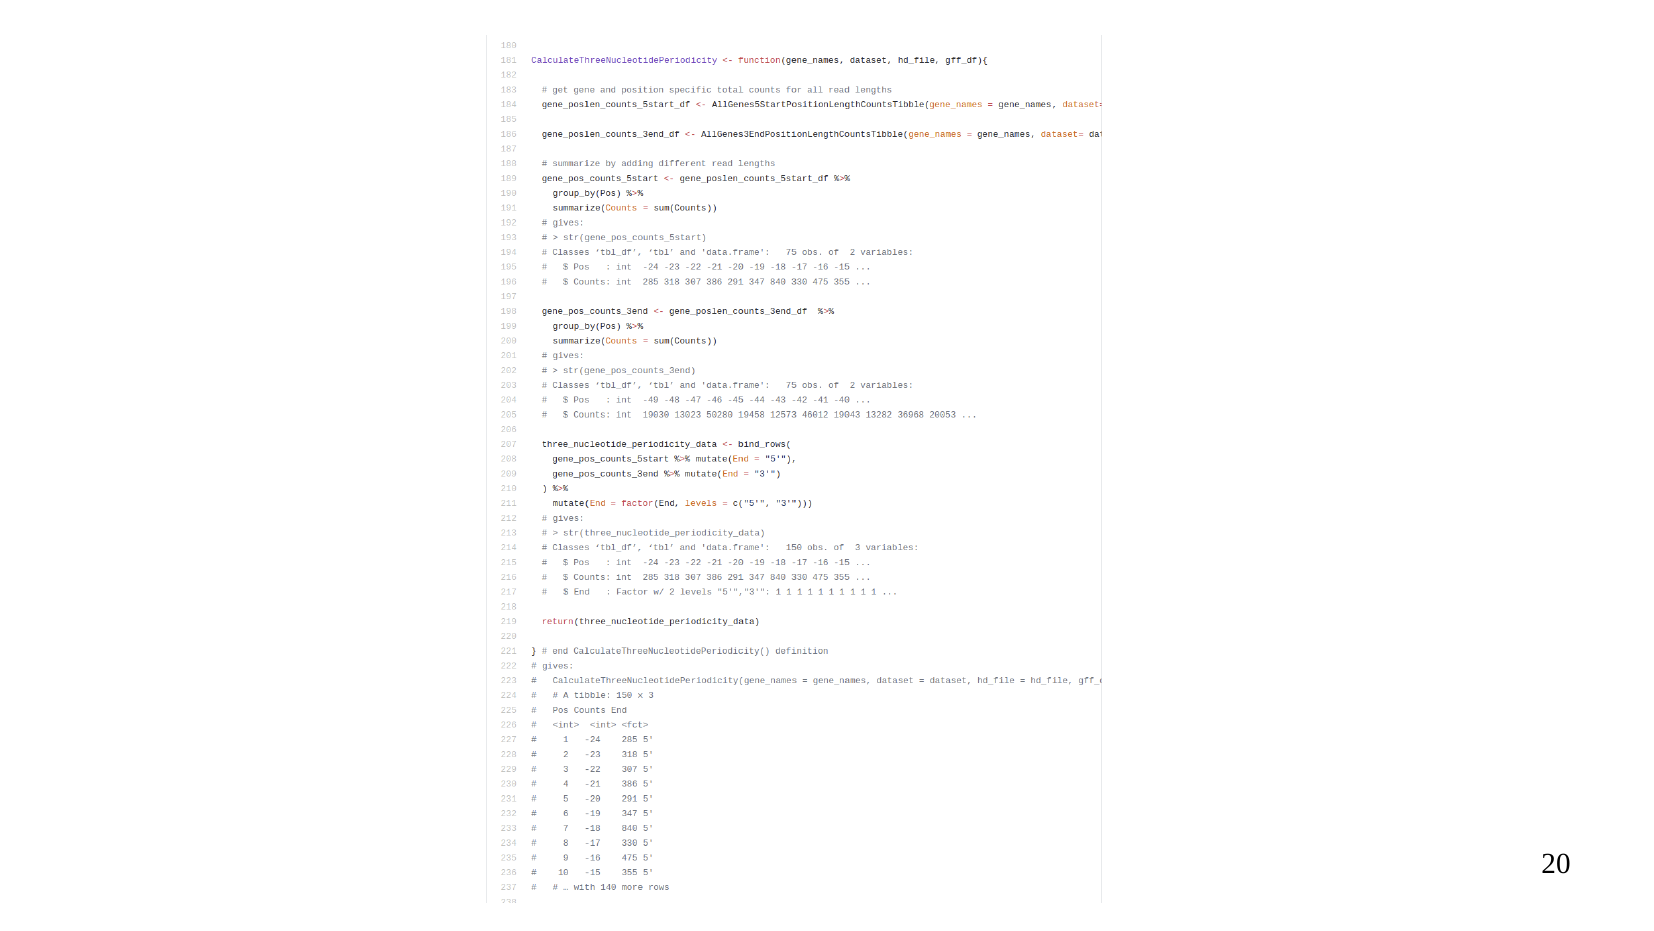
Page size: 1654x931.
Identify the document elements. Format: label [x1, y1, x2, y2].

picture [472, 35, 1111, 903]
